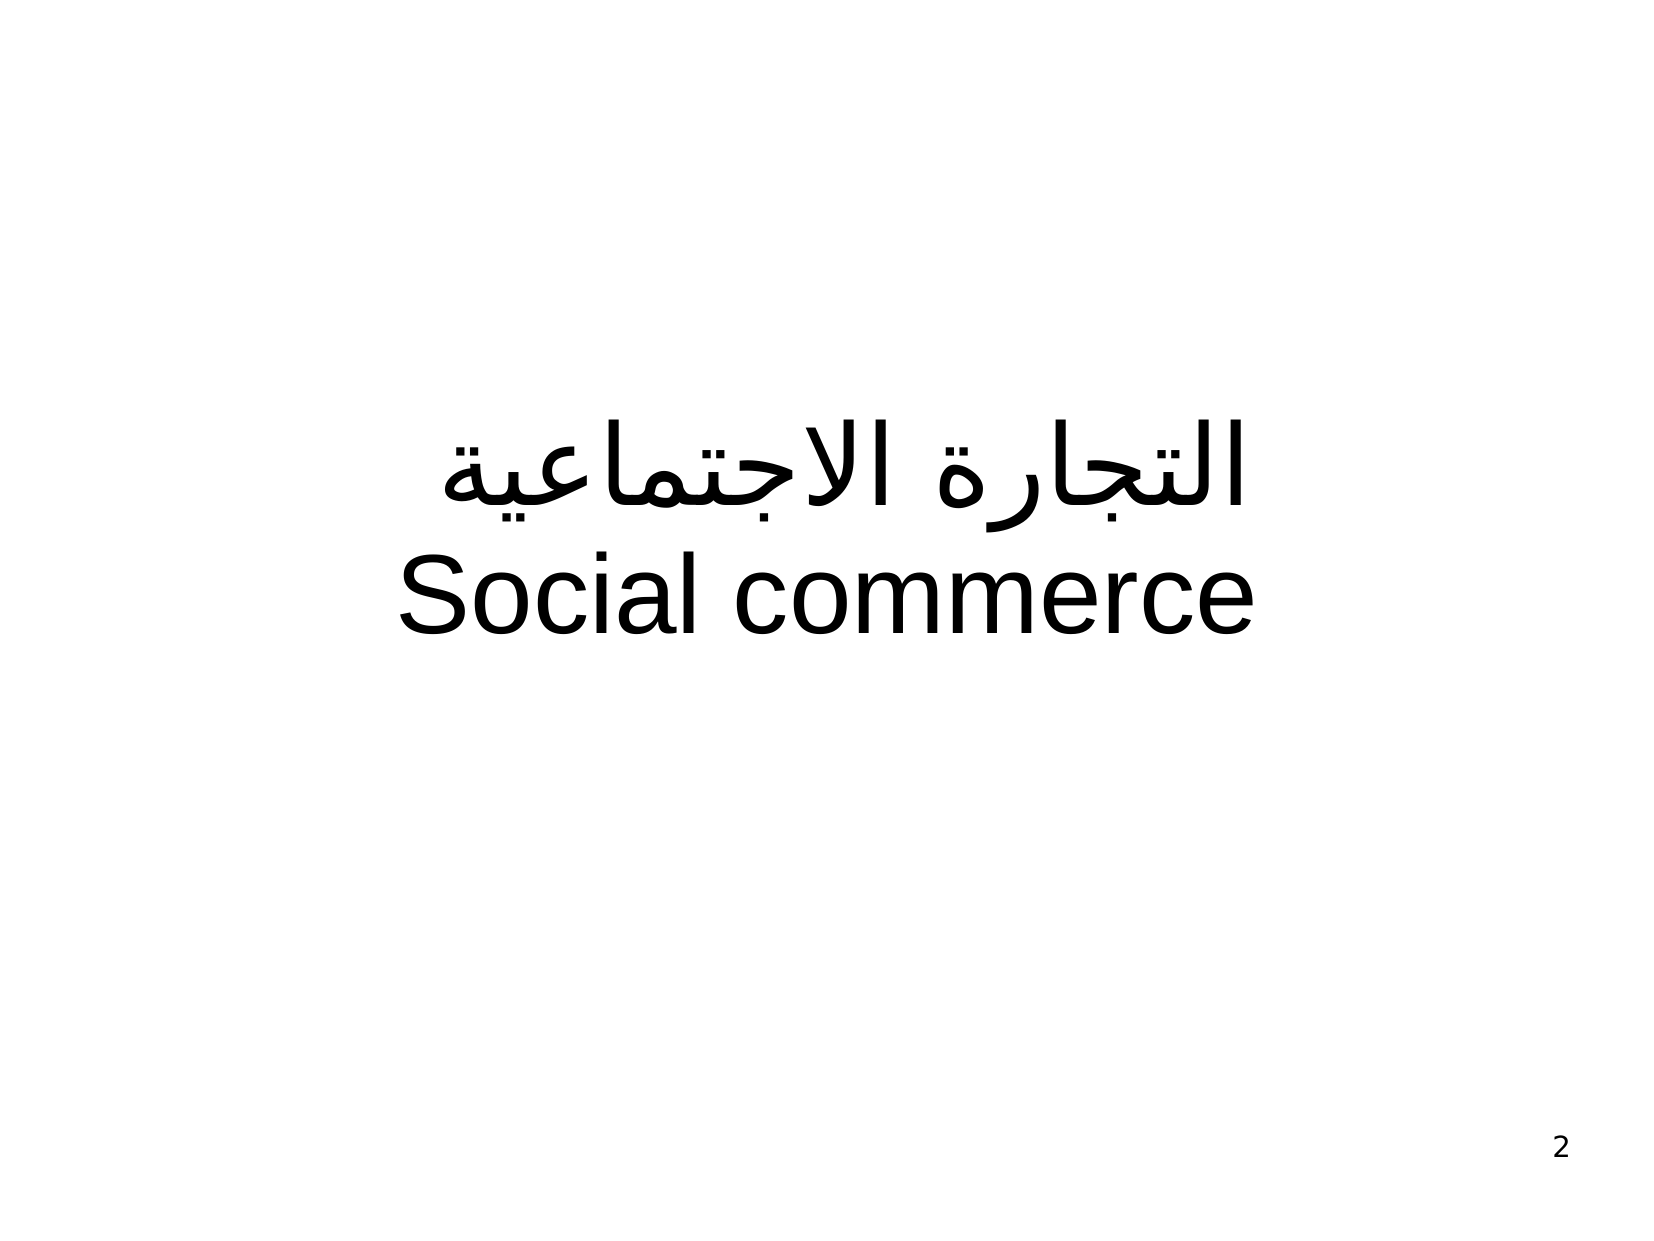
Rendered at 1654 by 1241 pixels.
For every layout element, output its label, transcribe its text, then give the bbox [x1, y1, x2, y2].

subtitle التجارة الاجتماعية Social commerce [82, 49, 1571, 1010]
